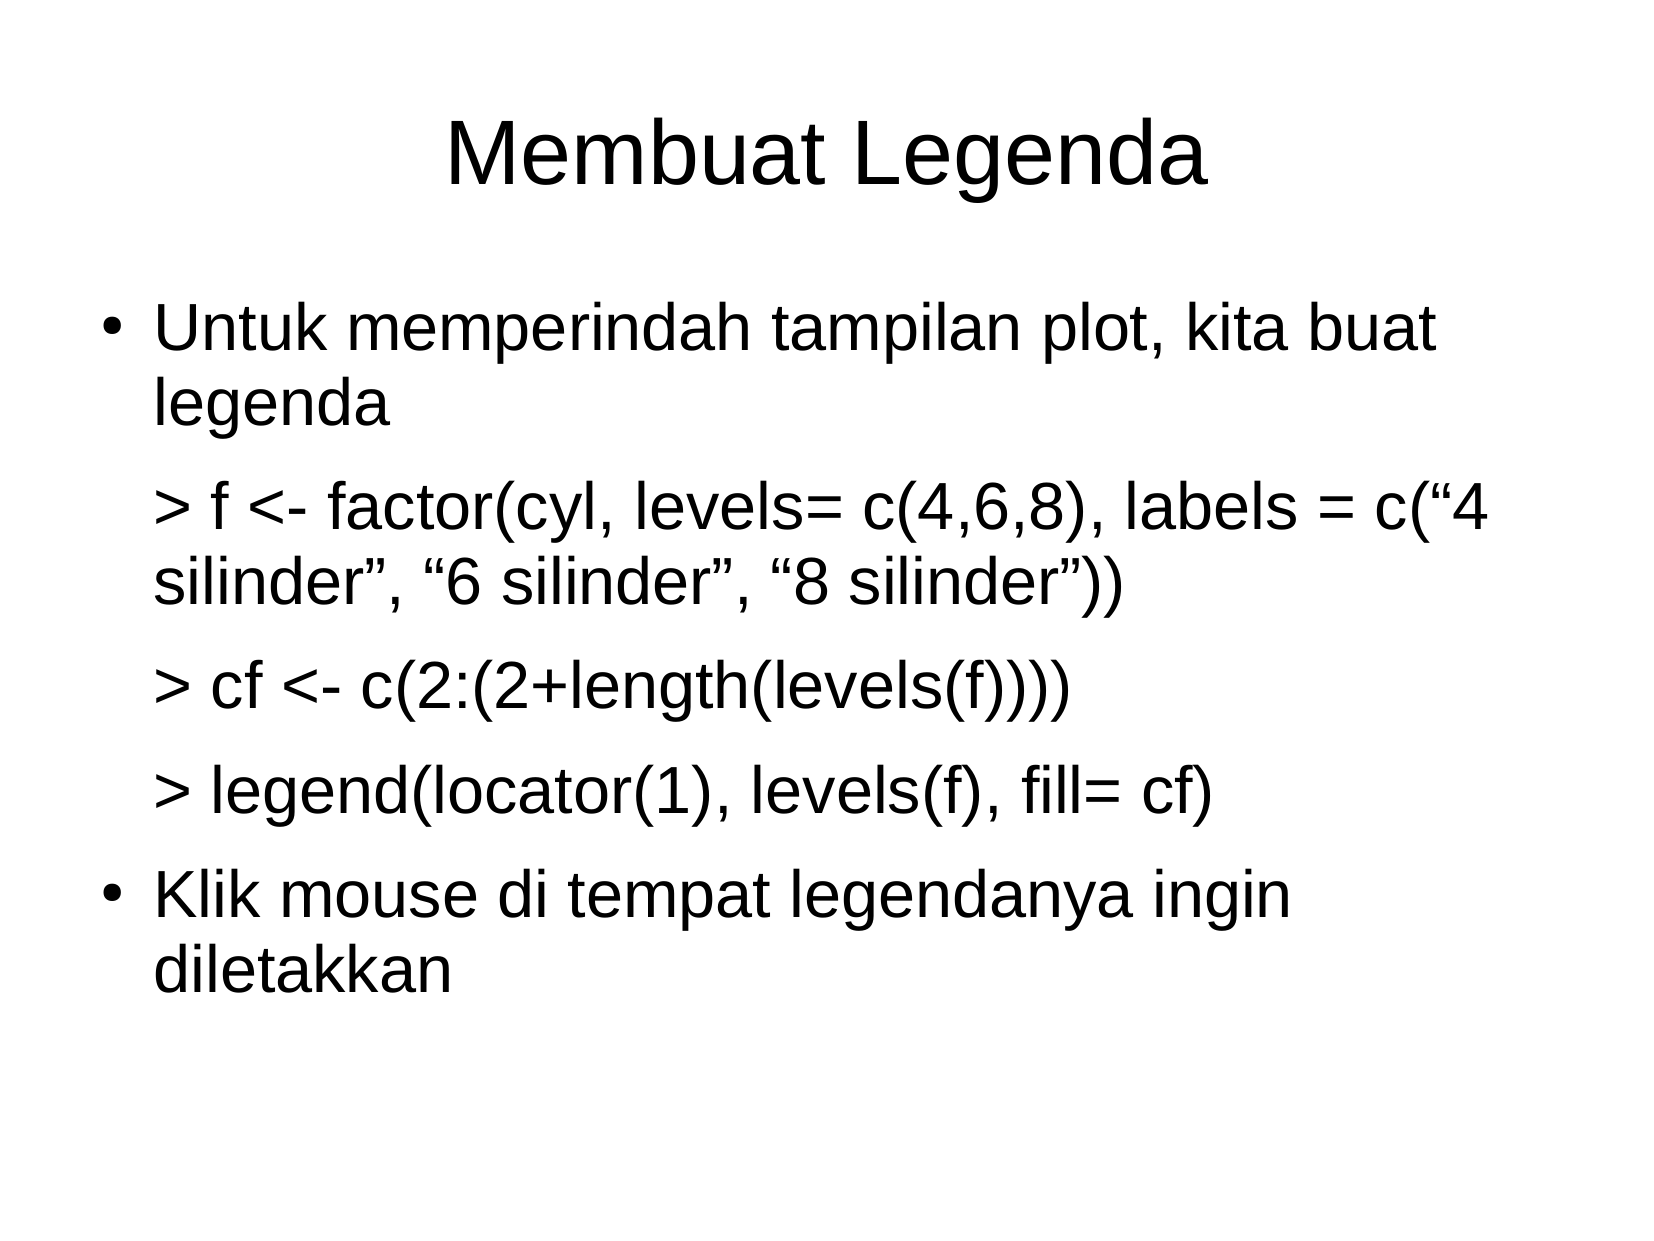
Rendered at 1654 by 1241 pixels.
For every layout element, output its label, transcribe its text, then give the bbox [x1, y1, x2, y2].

list Untuk memperindah tampilan plot, kita buat legenda > f <- factor(cyl, levels= c(4,6,8), labels = c(“4 silinder”, “6 silinder”, “8 silinder”)) > cf <- c(2:(2+length(levels(f)))) > legend(locator(1), levels(f), fill= cf) Klik mouse di tempat legendanya ingin diletakkan [82, 290, 1571, 1010]
title Membuat Legenda [82, 49, 1571, 257]
